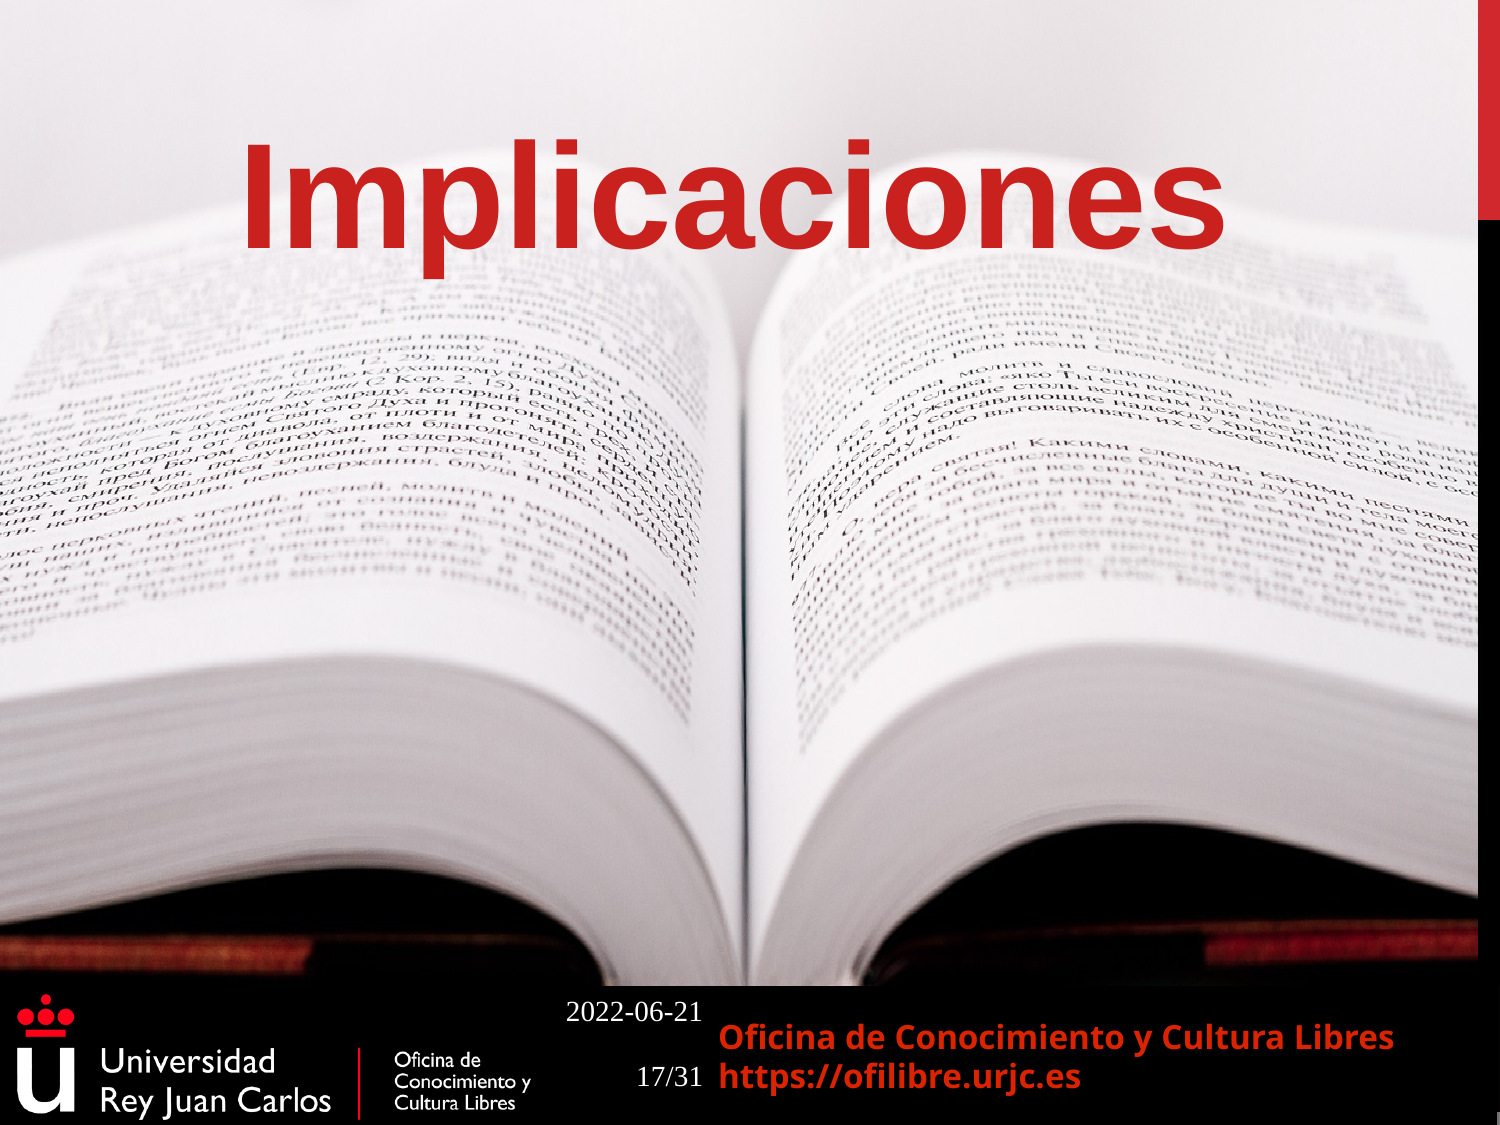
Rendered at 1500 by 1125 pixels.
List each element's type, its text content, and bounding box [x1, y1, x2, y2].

picture [17, 994, 531, 1120]
text_box Implicaciones [120, 104, 1351, 455]
title [75, 389, 1425, 578]
picture [0, 0, 1478, 986]
